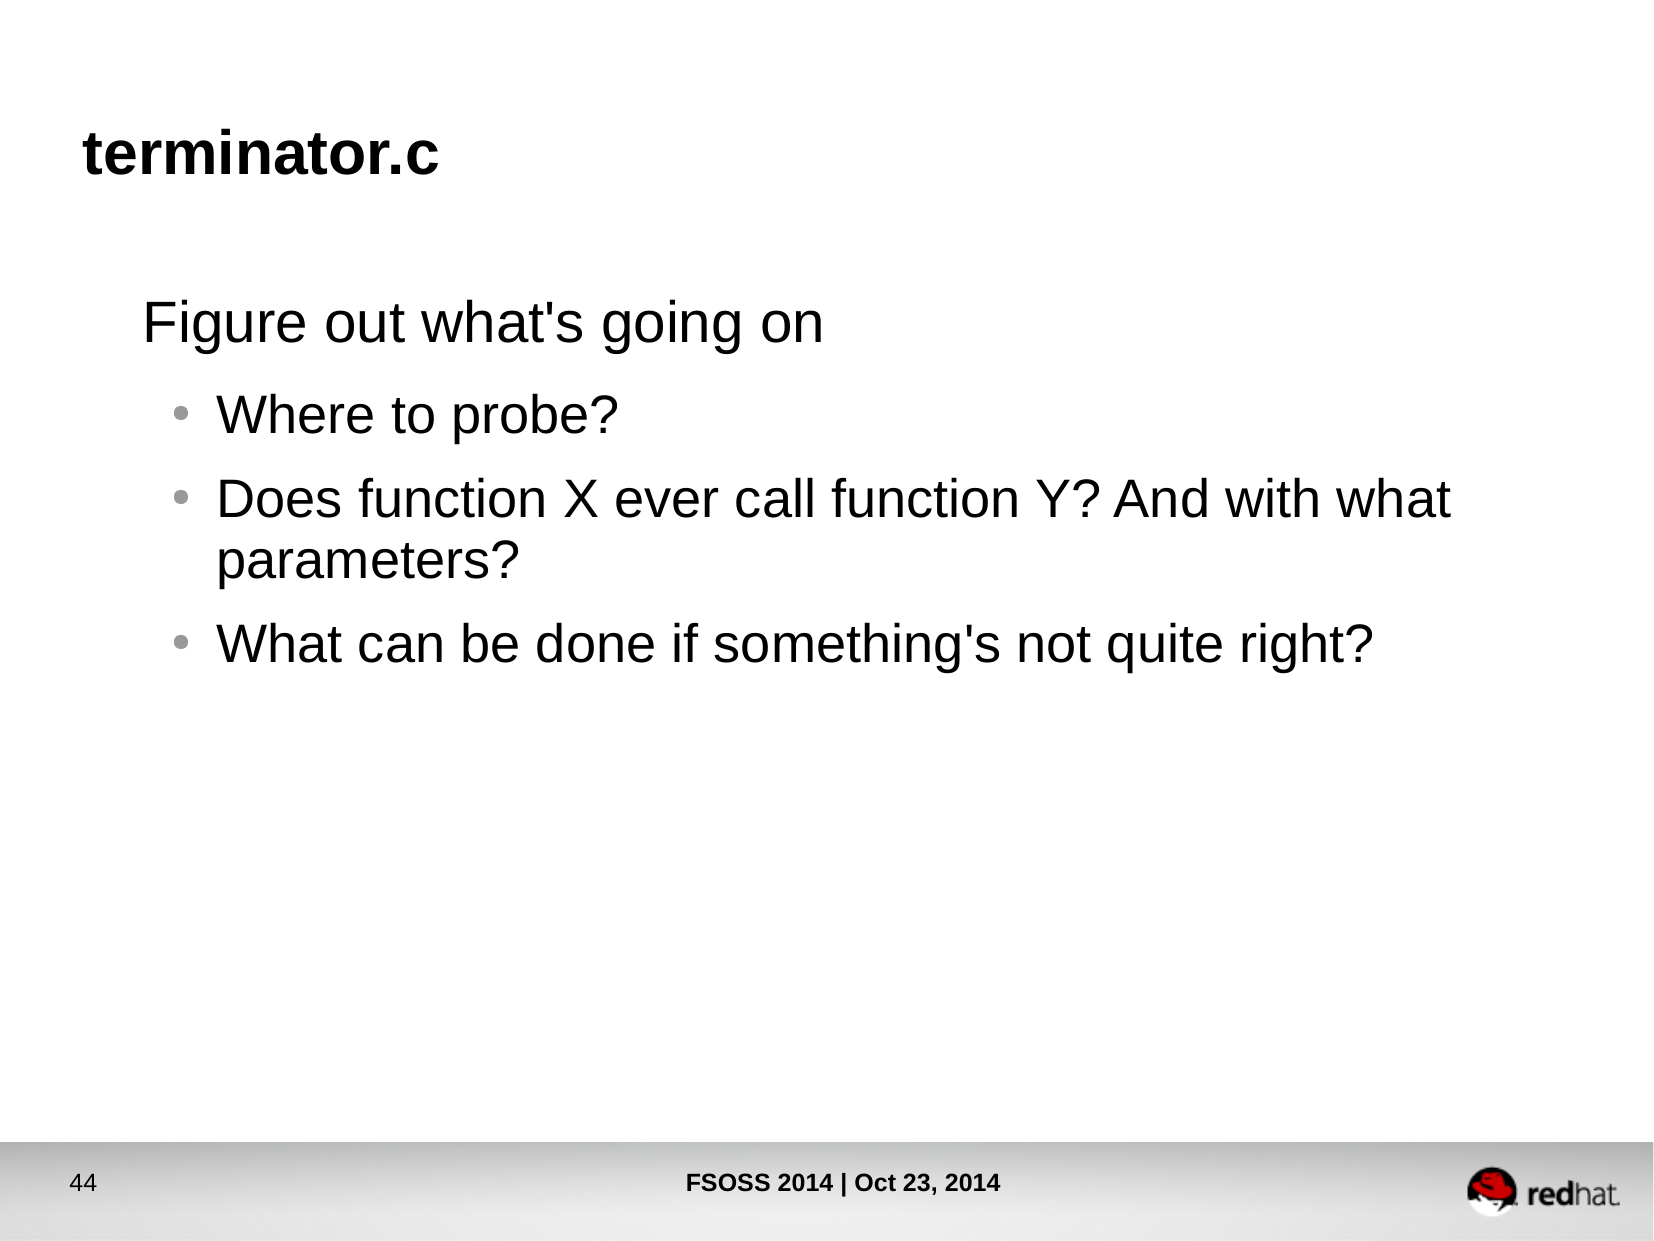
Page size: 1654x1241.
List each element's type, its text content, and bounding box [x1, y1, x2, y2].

list Figure out what's going on Where to probe? Does function X ever call function Y? And with what parameters? What can be done if something's not quite right? [82, 290, 1571, 995]
picture [0, 1142, 1654, 1241]
title terminator.c [82, 49, 1571, 257]
